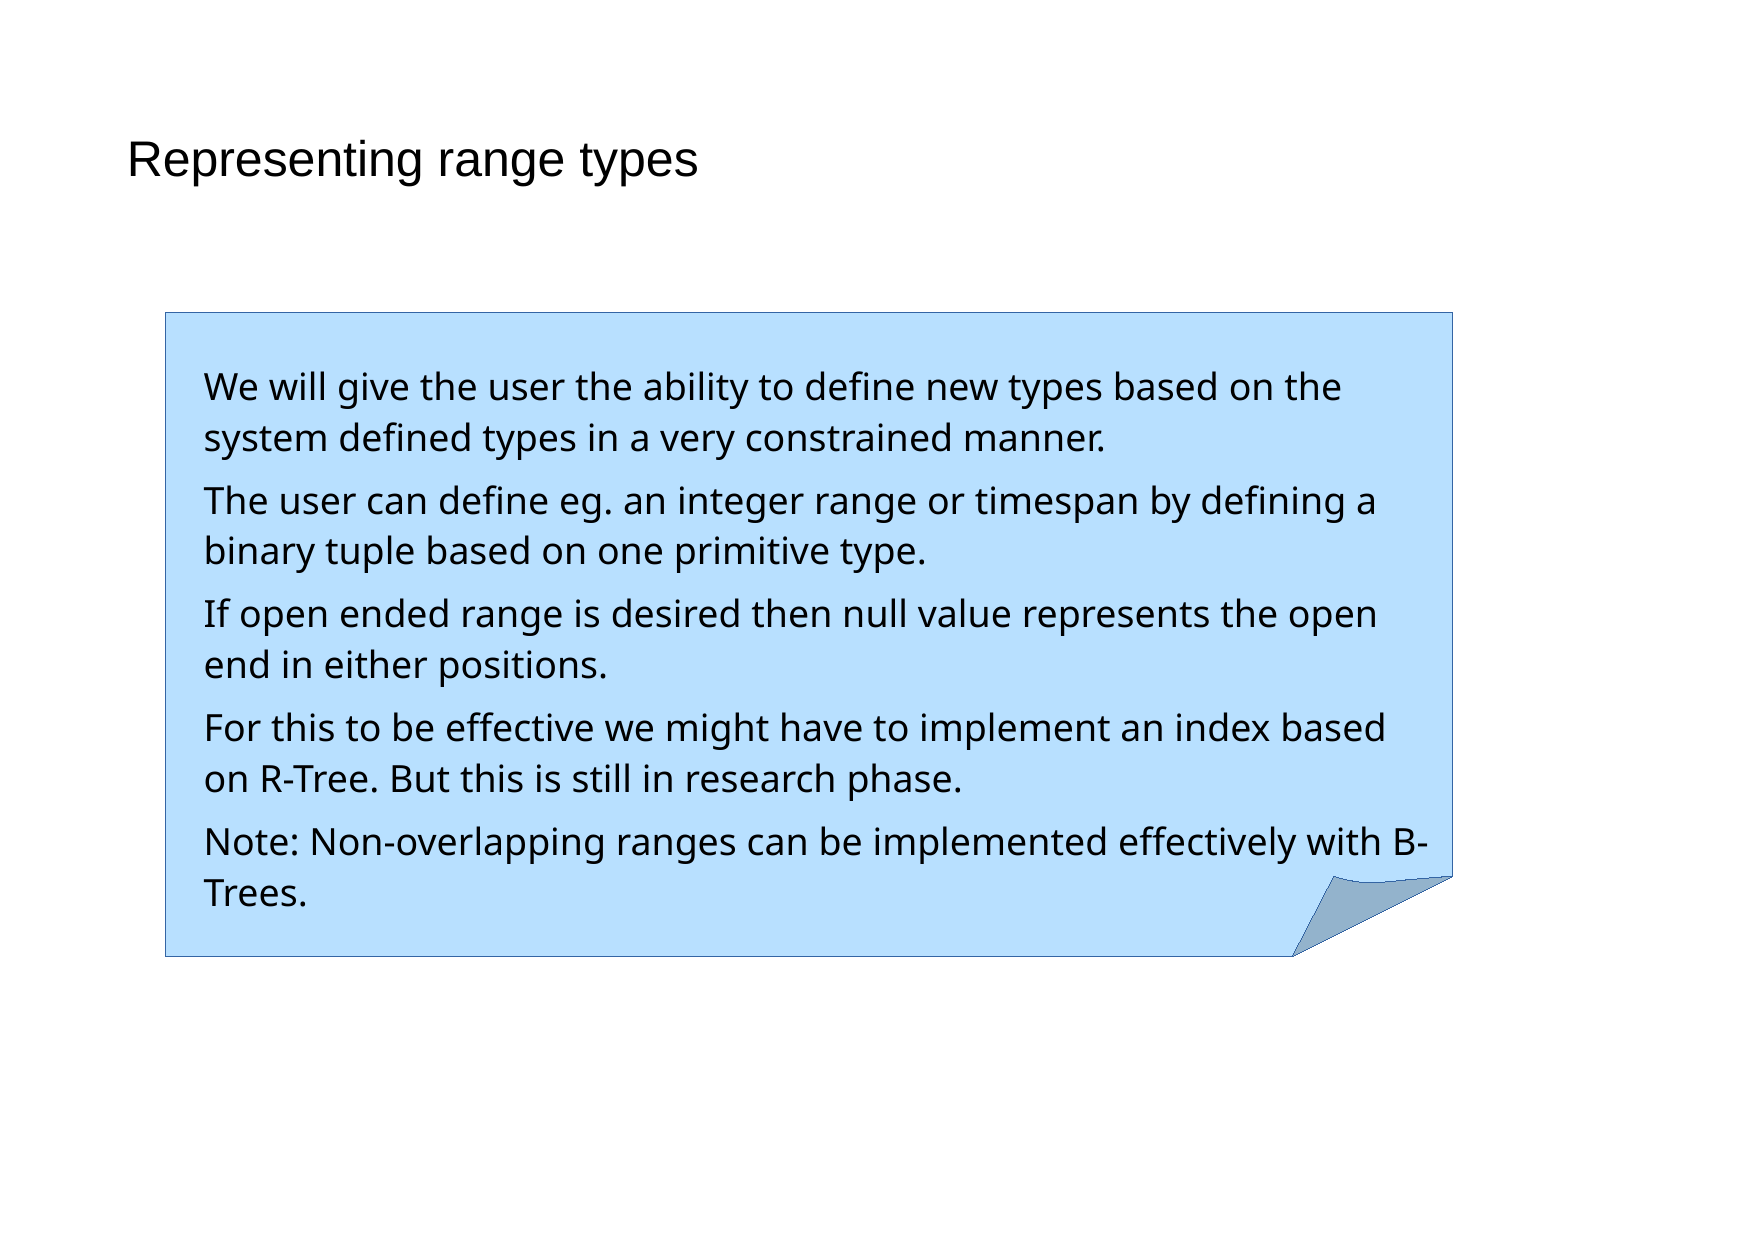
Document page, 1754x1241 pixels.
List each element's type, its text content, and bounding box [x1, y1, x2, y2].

text_box We will give the user the ability to define new types based on the system defined types in a very constrained manner. The user can define eg. an integer range or timespan by defining a binary tuple based on one primitive type. If open ended range is desired then null value represents the open end in either positions. For this to be effective we might have to implement an index based on R-Tree. But this is still in research phase. Note: Non-overlapping ranges can be implemented effectively with B-Trees. [165, 312, 1453, 957]
text_box Representing range types [112, 118, 768, 201]
